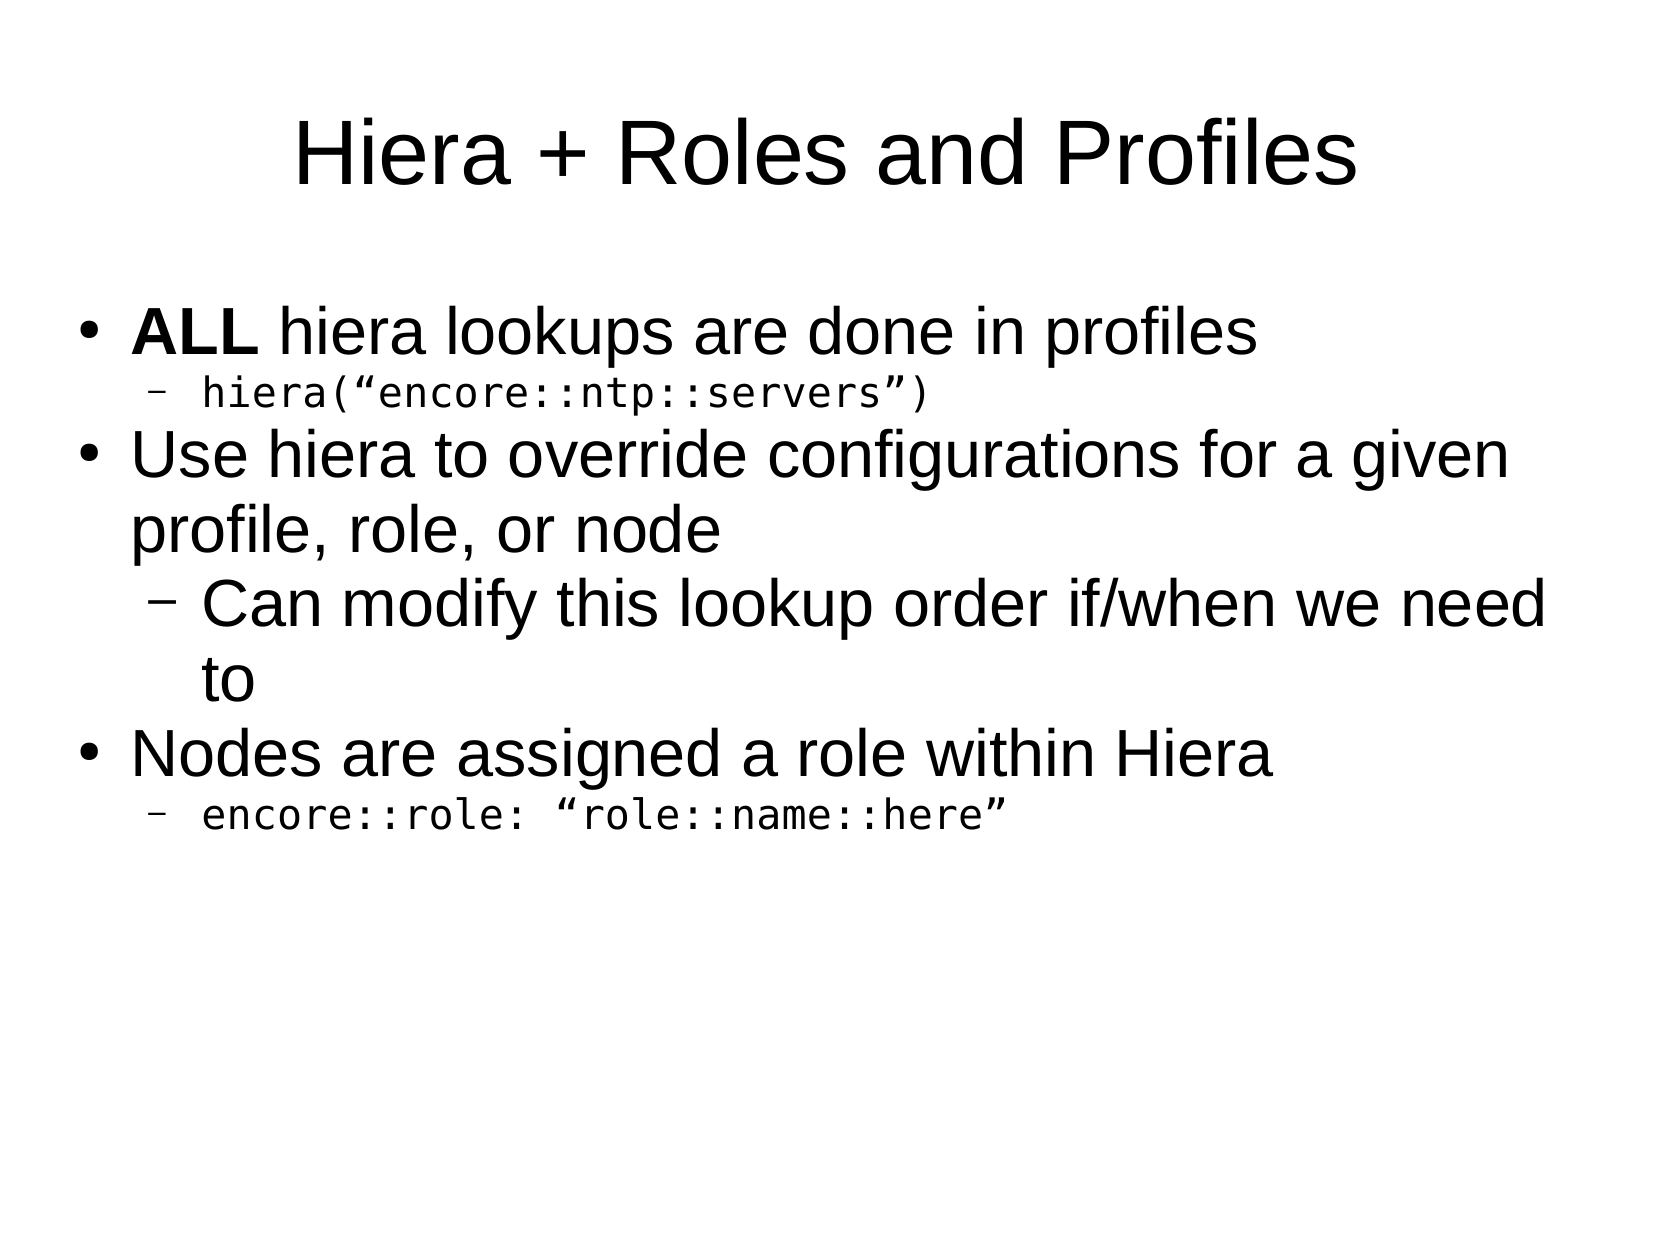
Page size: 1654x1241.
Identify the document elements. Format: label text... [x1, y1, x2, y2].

text_box ALL hiera lookups are done in profiles hiera(“encore::ntp::servers”) Use hiera to override configurations for a given profile, role, or node Can modify this lookup order if/when we need to Nodes are assigned a role within Hiera encore::role: “role::name::here” [45, 286, 1600, 1018]
title Hiera + Roles and Profiles [82, 49, 1571, 257]
